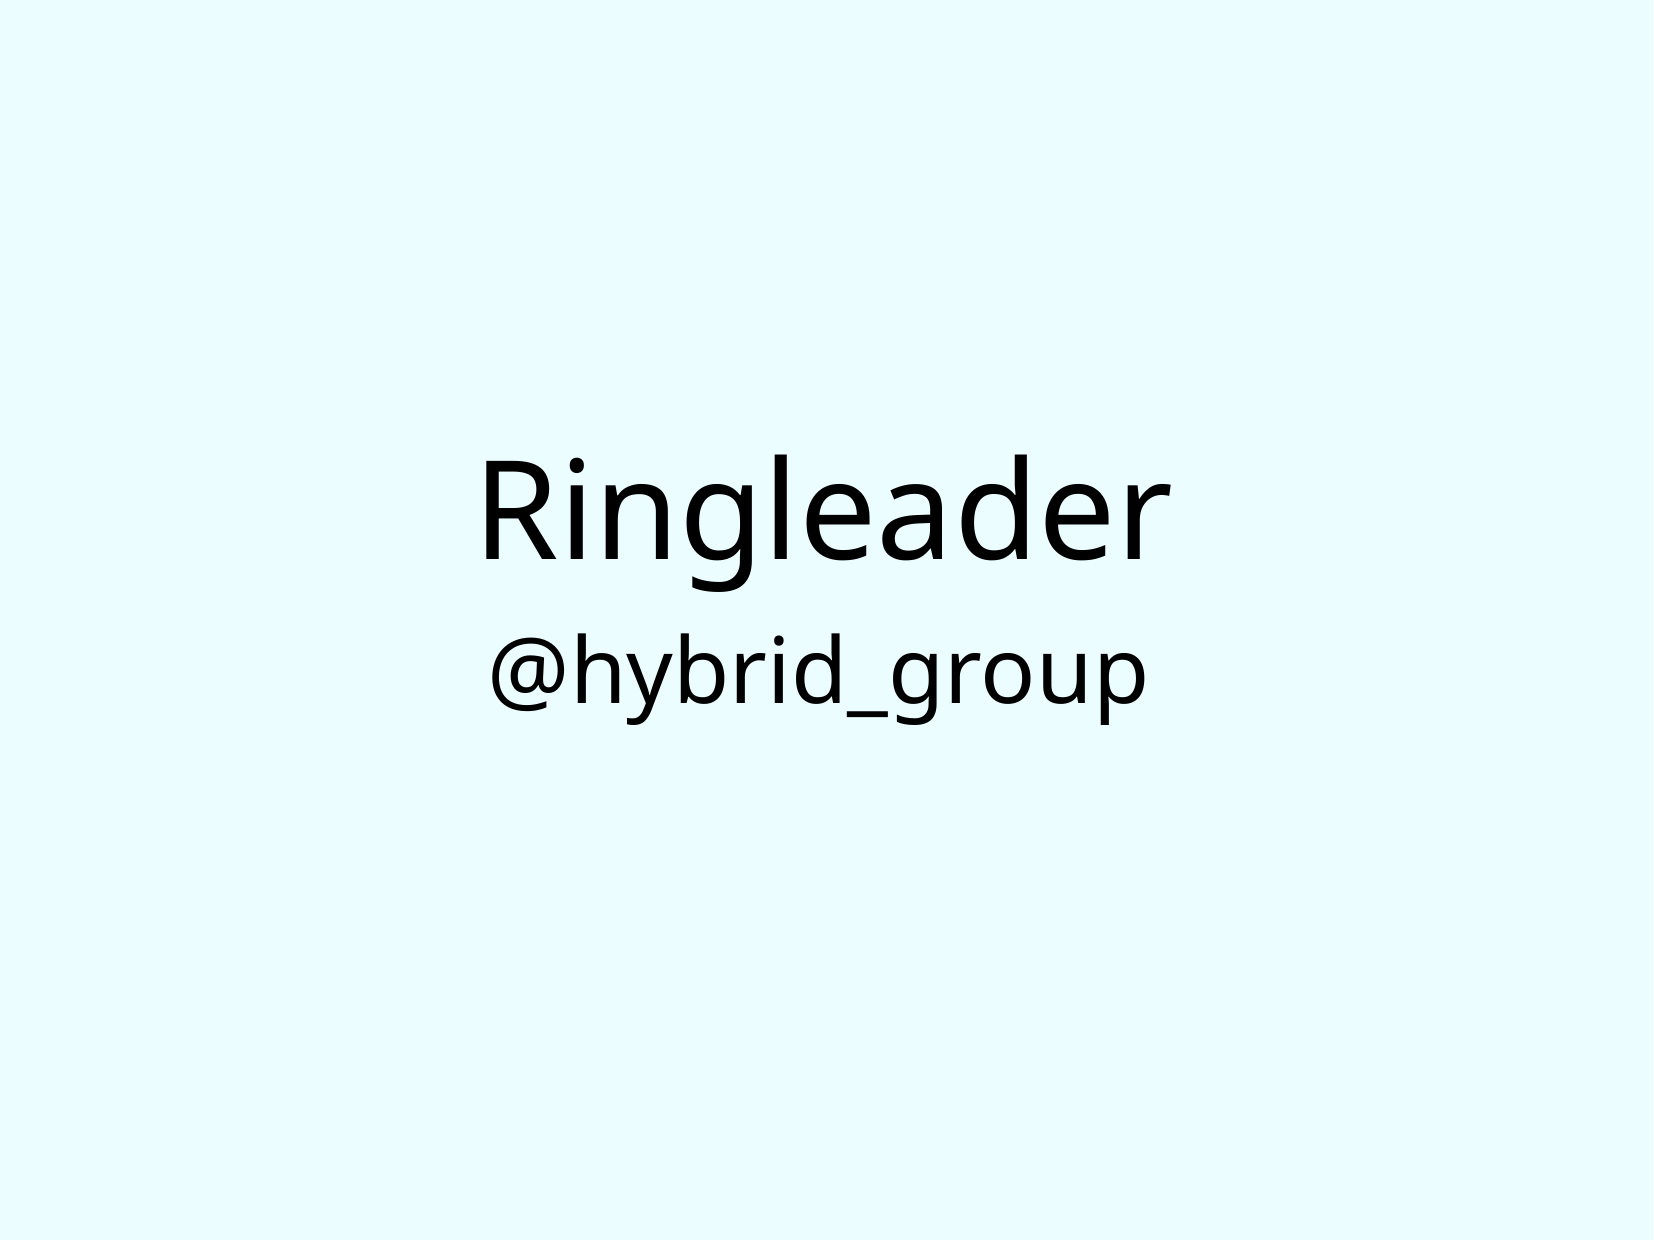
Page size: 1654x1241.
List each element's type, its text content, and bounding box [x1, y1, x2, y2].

text_box Ringleader [79, 80, 1568, 601]
text_box @hybrid_group [75, 605, 1564, 1126]
